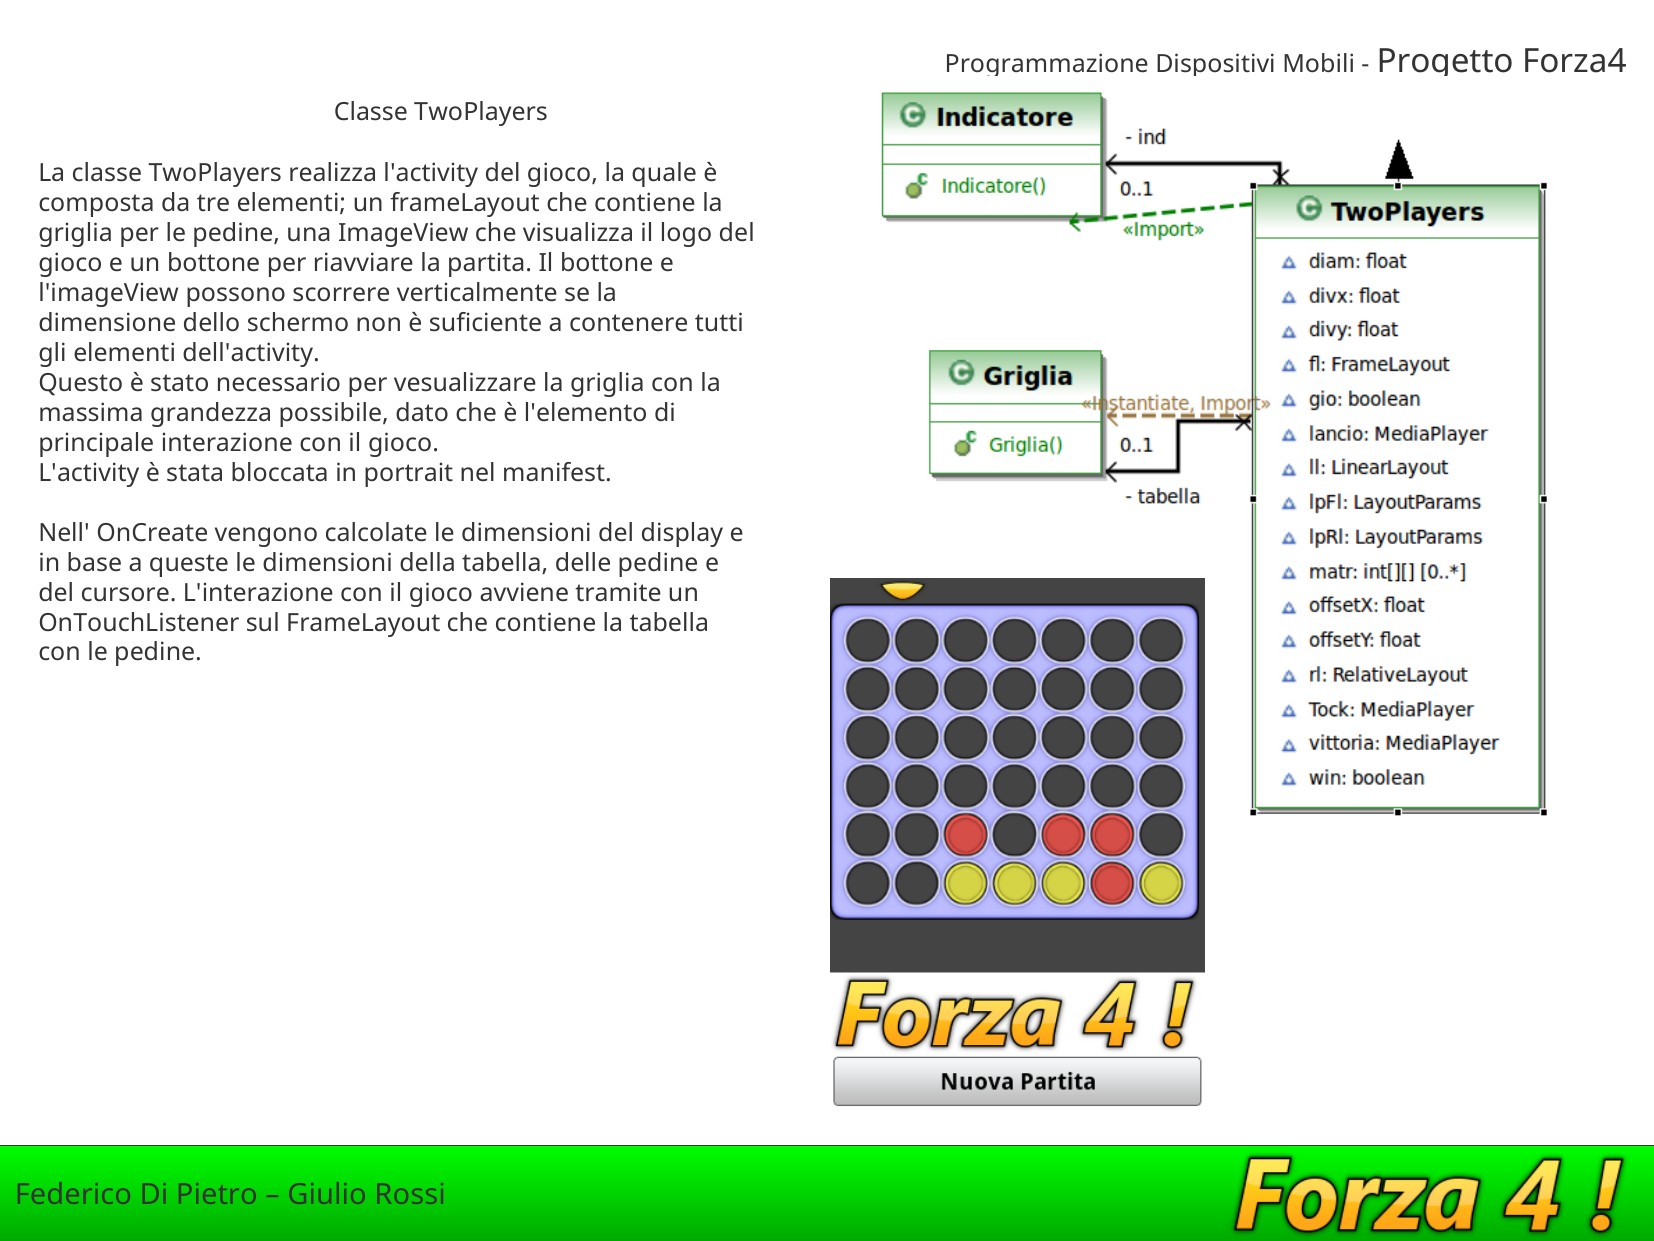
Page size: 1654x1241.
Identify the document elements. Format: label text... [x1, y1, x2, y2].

picture [1228, 1149, 1630, 1241]
text_box [0, 1145, 1654, 1241]
text_box Programmazione Dispositivi Mobili - Progetto Forza4 [377, 23, 1642, 95]
text_box La classe TwoPlayers realizza l'activity del gioco, la quale è composta da tre elementi; un frameLayout che contiene la griglia per le pedine, una ImageView che visualizza il logo del gioco e un bottone per riavviare la partita. Il bottone e l'imageView possono scorrere verticalmente se la dimensione dello schermo non è suficiente a contenere tutti gli elementi dell'activity. Questo è stato necessario per vesualizzare la griglia con la massima grandezza possibile, dato che è l'elemento di principale interazione con il gioco. L'activity è stata bloccata in portrait nel manifest. Nell' OnCreate vengono calcolate le dimensioni del display e in base a queste le dimensioni della tabella, delle pedine e del cursore. L'interazione con il gioco avviene tramite un OnTouchListener sul FrameLayout che contiene la tabella con le pedine. [23, 119, 773, 703]
text_box Classe TwoPlayers [318, 59, 582, 119]
picture [830, 76, 1565, 1140]
text_box Federico Di Pietro – Giulio Rossi [0, 1168, 485, 1218]
